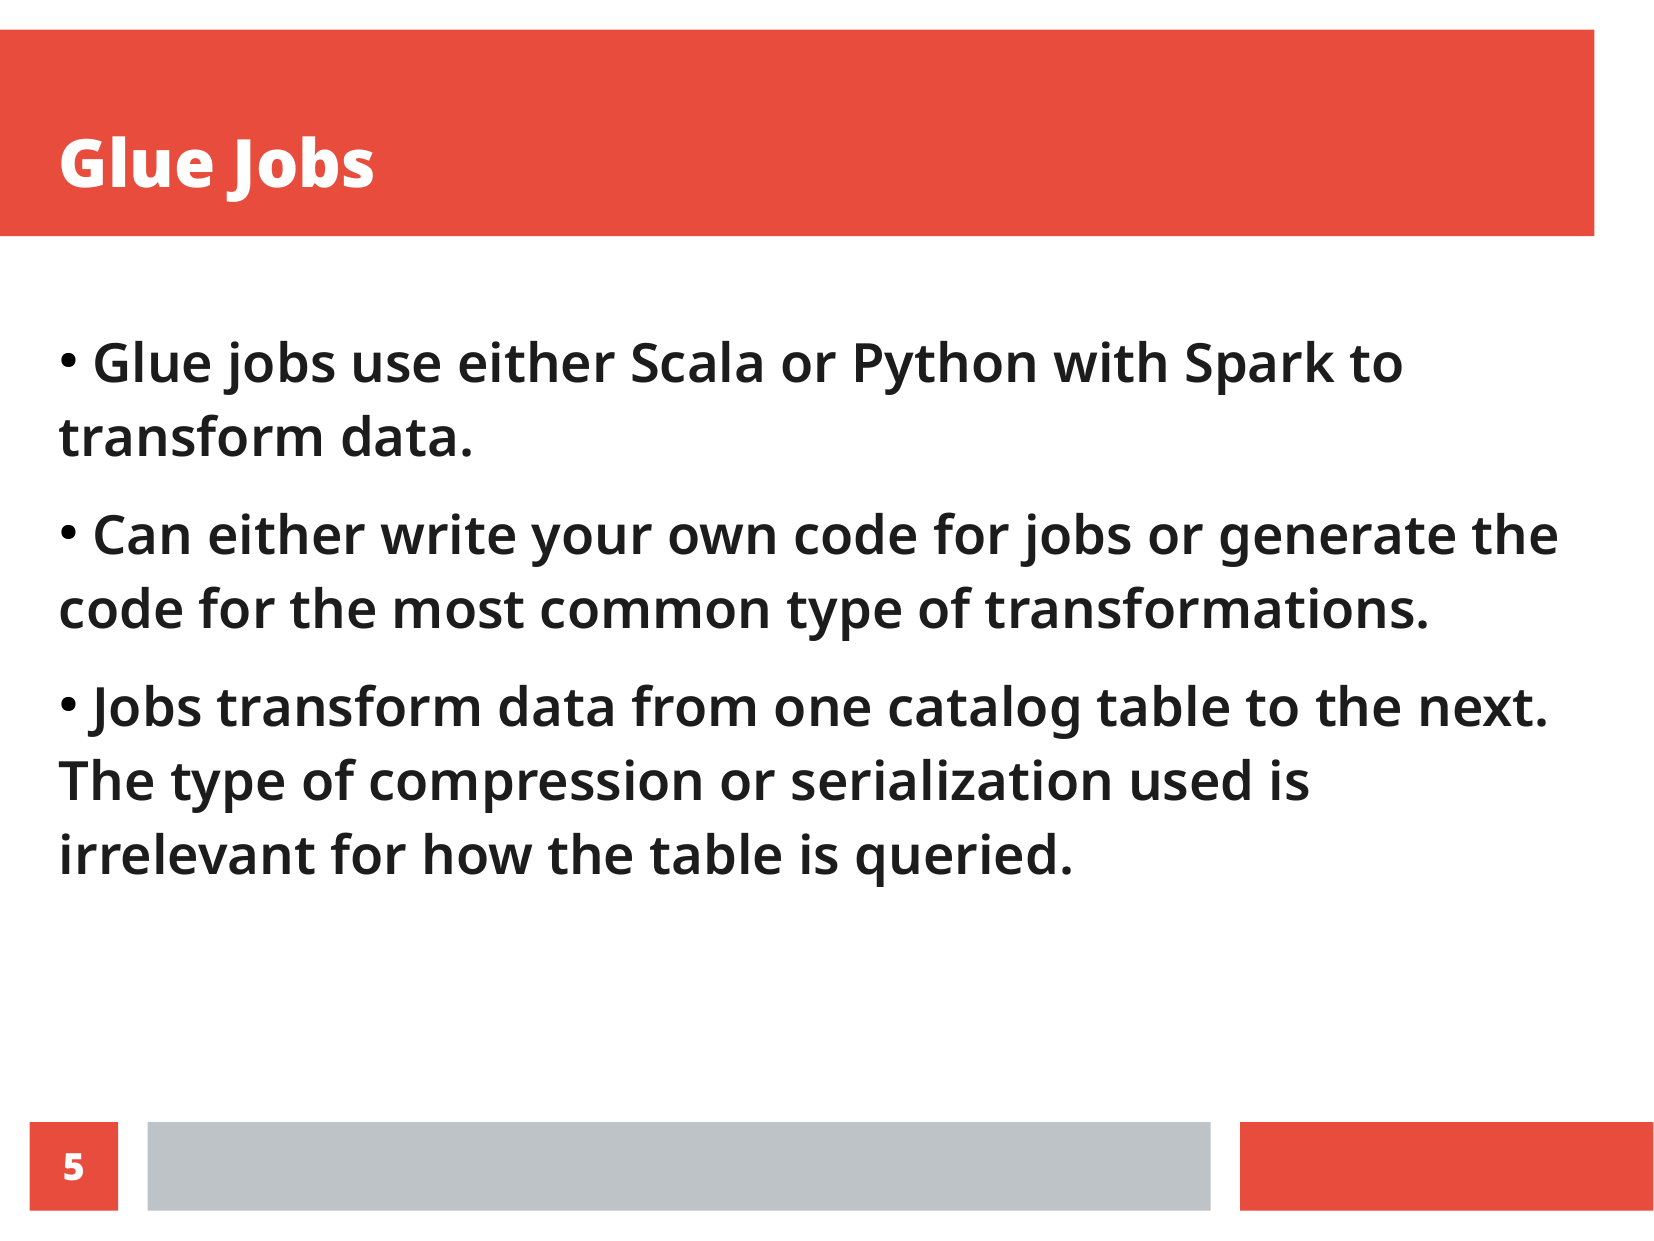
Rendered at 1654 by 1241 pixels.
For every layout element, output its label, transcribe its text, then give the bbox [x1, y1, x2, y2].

title Glue Jobs [59, 59, 1595, 207]
list Glue jobs use either Scala or Python with Spark to transform data. Can either write your own code for jobs or generate the code for the most common type of transformations. Jobs transform data from one catalog table to the next. The type of compression or serialization used is irrelevant for how the table is queried. [59, 324, 1565, 1093]
